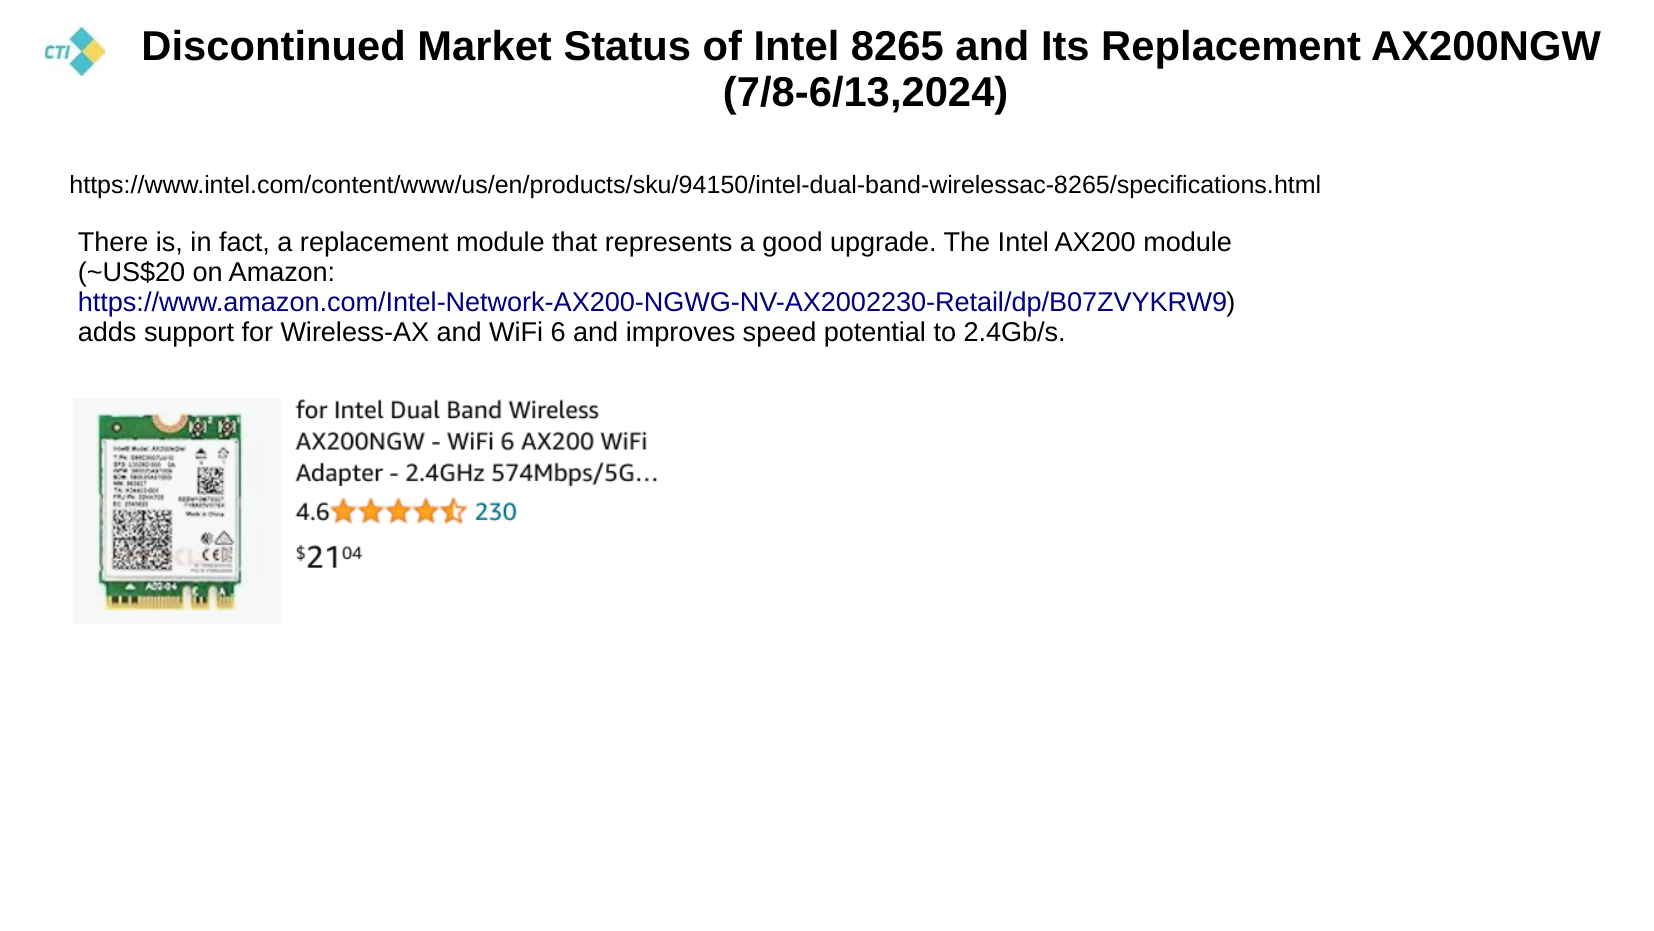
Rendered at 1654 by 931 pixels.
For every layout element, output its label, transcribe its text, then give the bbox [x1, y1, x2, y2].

text_box https://www.intel.com/content/www/us/en/products/sku/94150/intel-dual-band-wirelessac-8265/specifications.html [54, 163, 1354, 207]
picture [73, 378, 674, 637]
text_box There is, in fact, a replacement module that represents a good upgrade. The Intel AX200 module (~US$20 on Amazon: https://www.amazon.com/Intel-Network-AX200-NGWG-NV-AX2002230-Retail/dp/B07ZVYKRW9) adds support for Wireless-AX and WiFi 6 and improves speed potential to 2.4Gb/s. [63, 219, 1287, 356]
picture [45, 18, 105, 76]
title Discontinued Market Status of Intel 8265 and Its Replacement AX200NGW (7/8-6/13,2024) [127, 0, 1616, 147]
